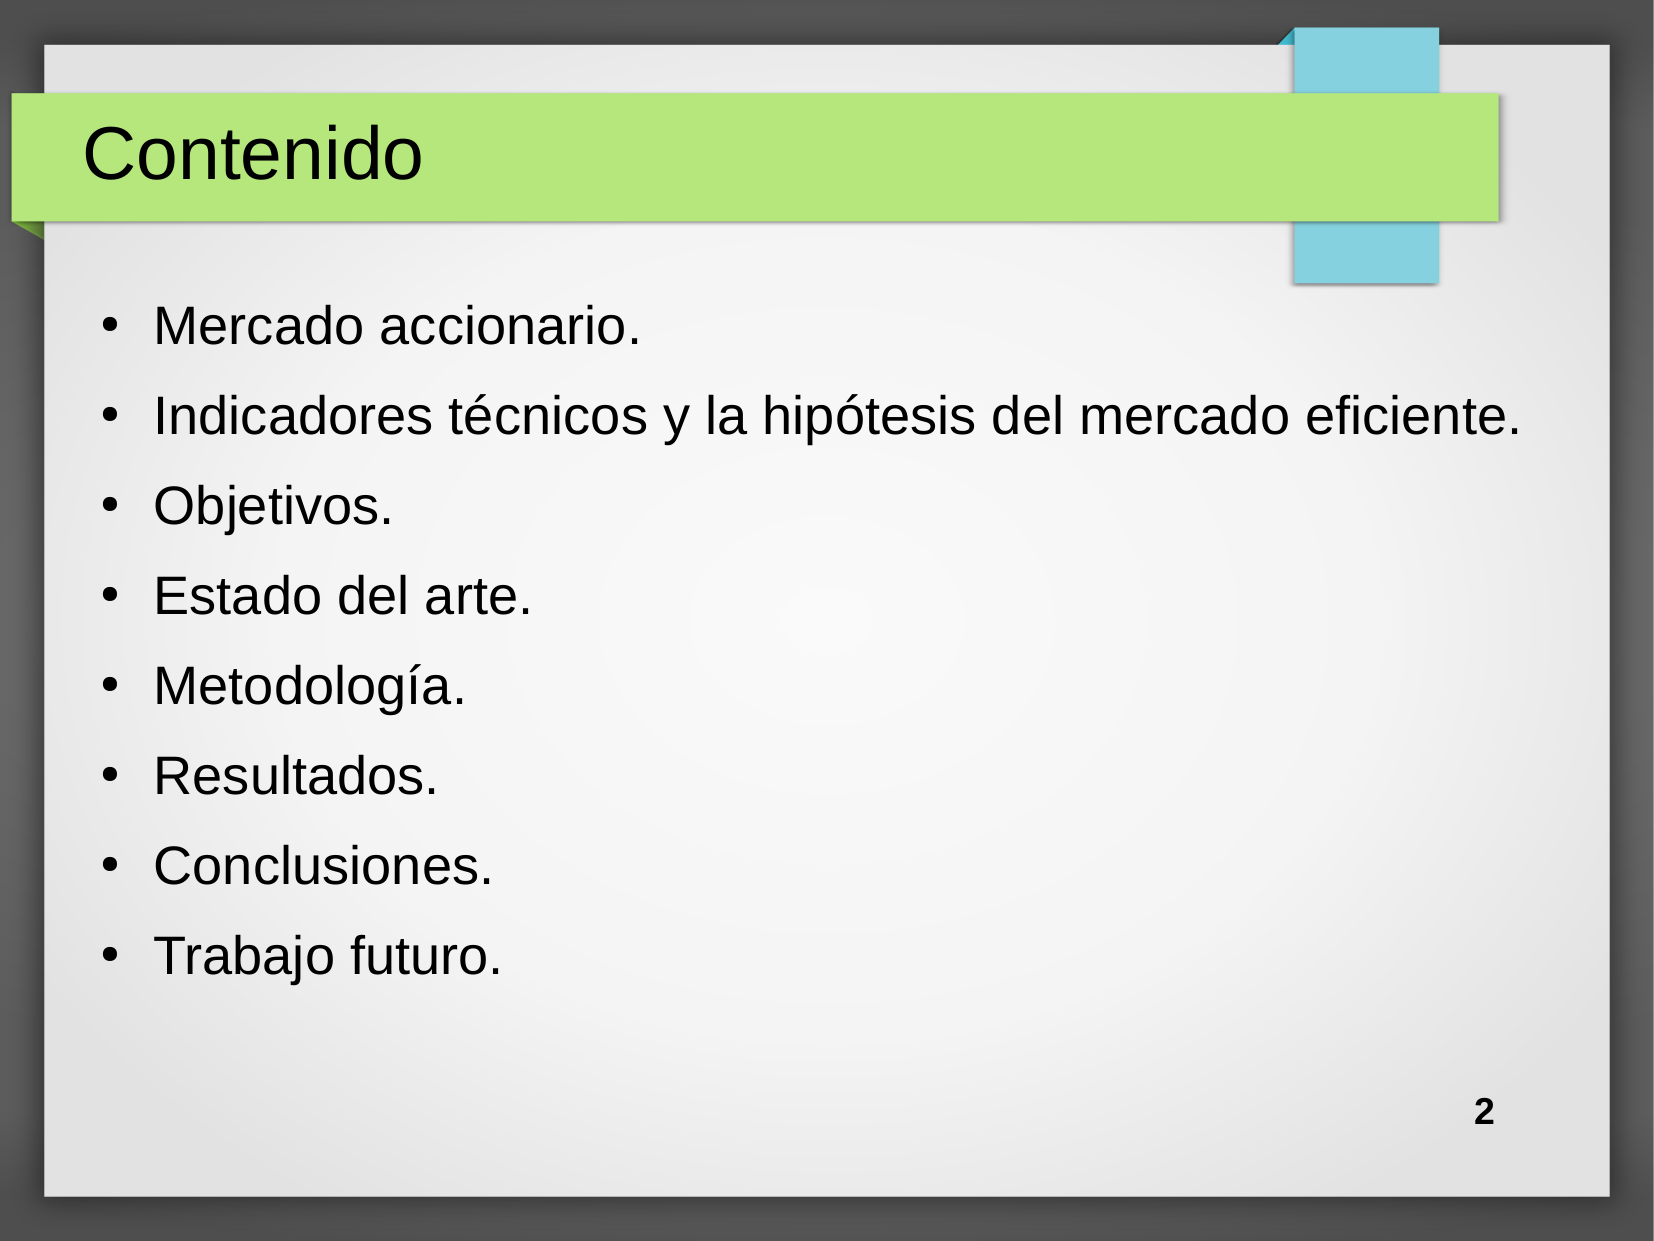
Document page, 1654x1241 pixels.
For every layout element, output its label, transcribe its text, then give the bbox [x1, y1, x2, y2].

list Mercado accionario. Indicadores técnicos y la hipótesis del mercado eficiente. Objetivos. Estado del arte. Metodología. Resultados. Conclusiones. Trabajo futuro. [82, 295, 1571, 1015]
picture [0, 0, 1654, 1241]
title Contenido [82, 94, 1264, 213]
text_box <number> [1459, 1083, 1654, 1154]
